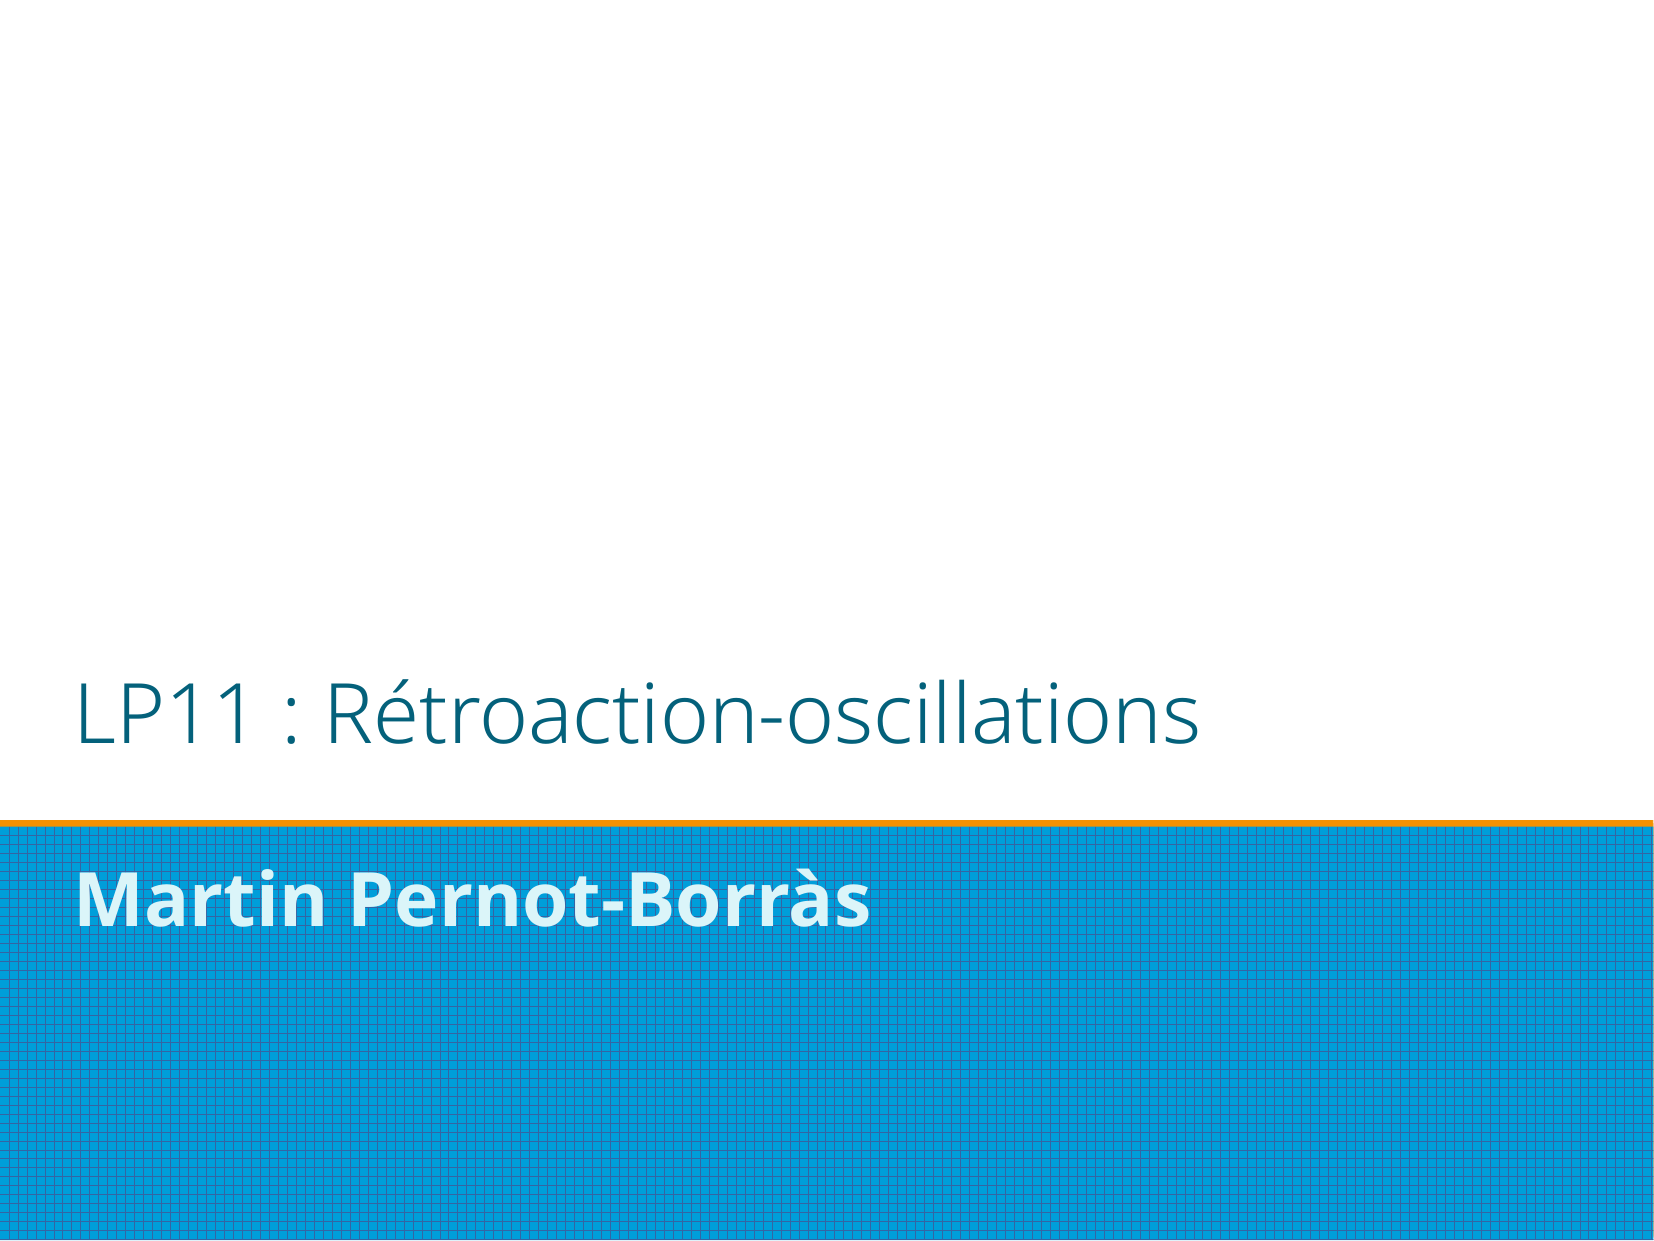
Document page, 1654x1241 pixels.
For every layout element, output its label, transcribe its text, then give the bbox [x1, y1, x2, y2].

subtitle Martin Pernot-Borràs [73, 846, 1551, 1103]
title LP11 : Rétroaction-oscillations [73, 59, 1551, 768]
